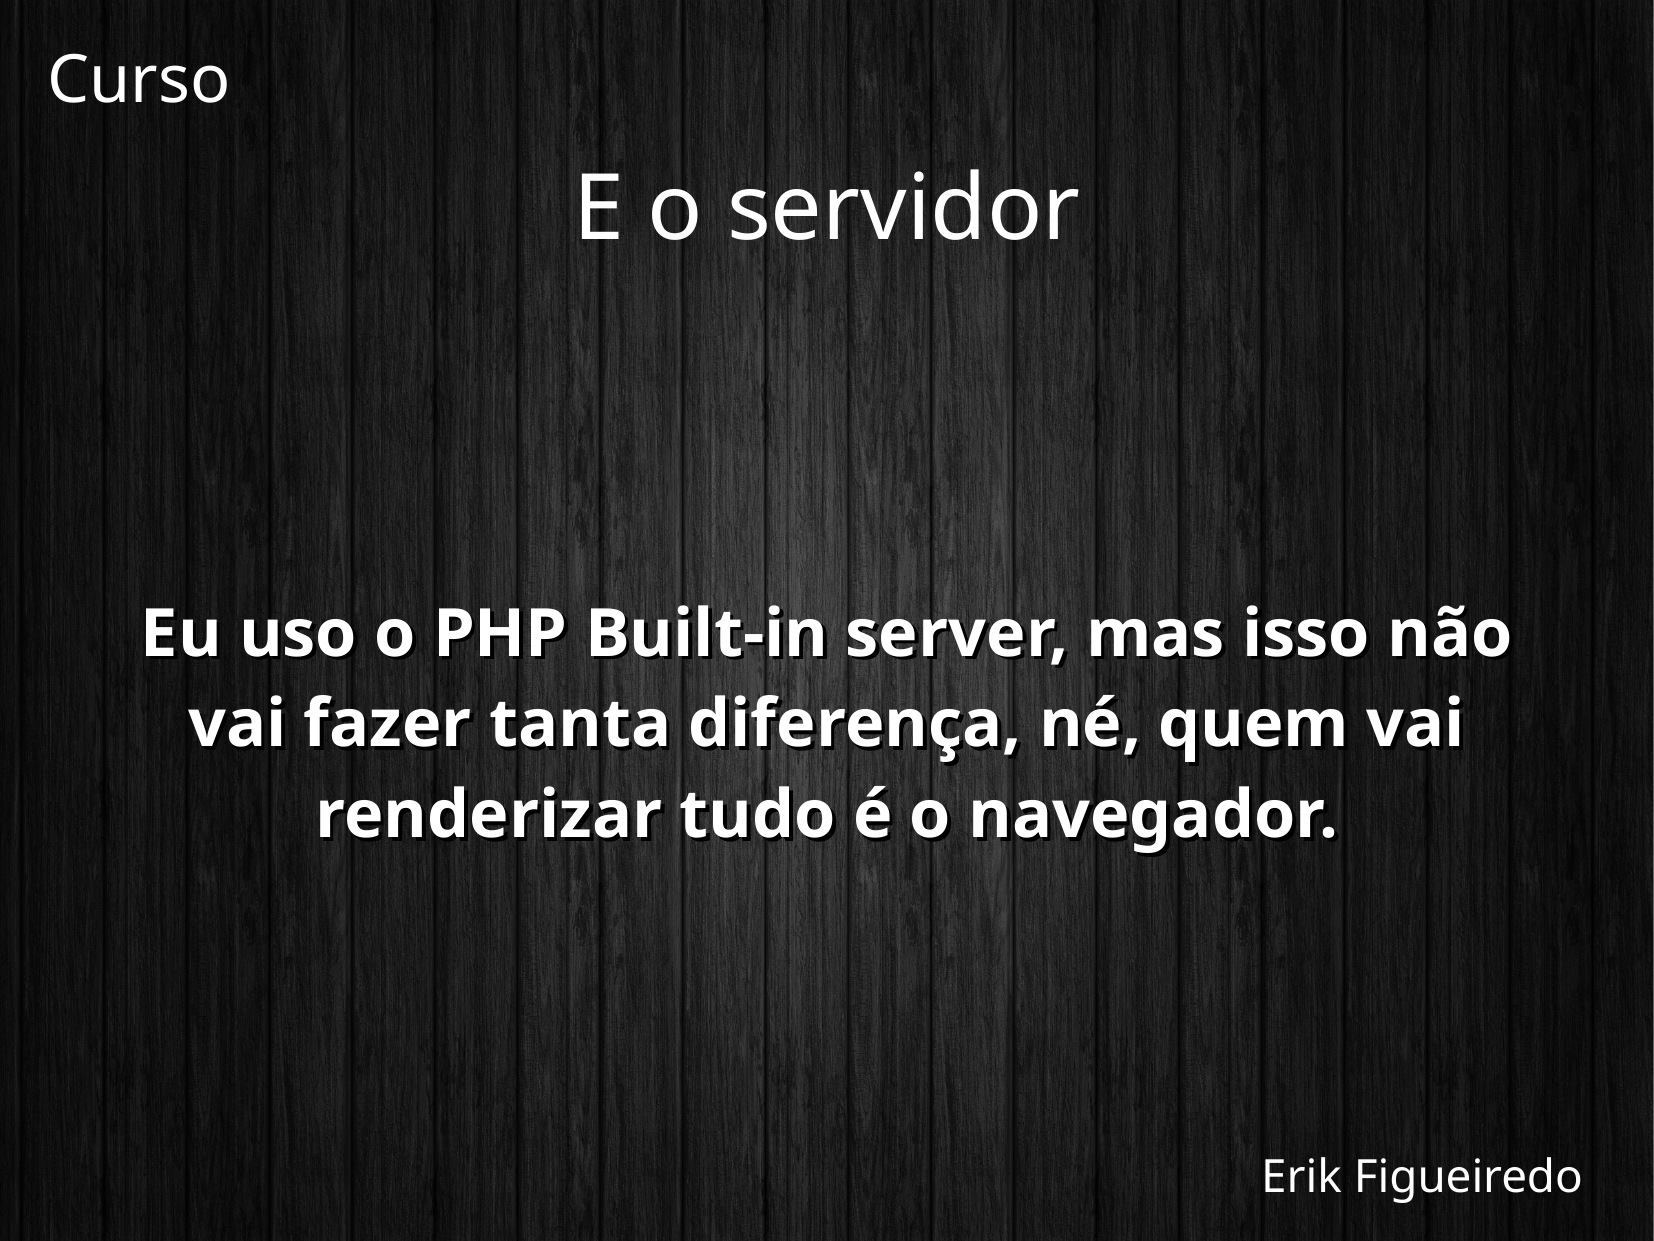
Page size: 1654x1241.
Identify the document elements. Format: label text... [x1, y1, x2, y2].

list Eu uso o PHP Built-in server, mas isso não vai fazer tanta diferença, né, quem vai renderizar tudo é o navegador. [83, 311, 1572, 1131]
text_box Curso [47, 35, 1087, 119]
text_box Erik Figueiredo [768, 1133, 1596, 1217]
picture [0, 0, 1654, 1241]
title E o servidor [83, 129, 1572, 278]
